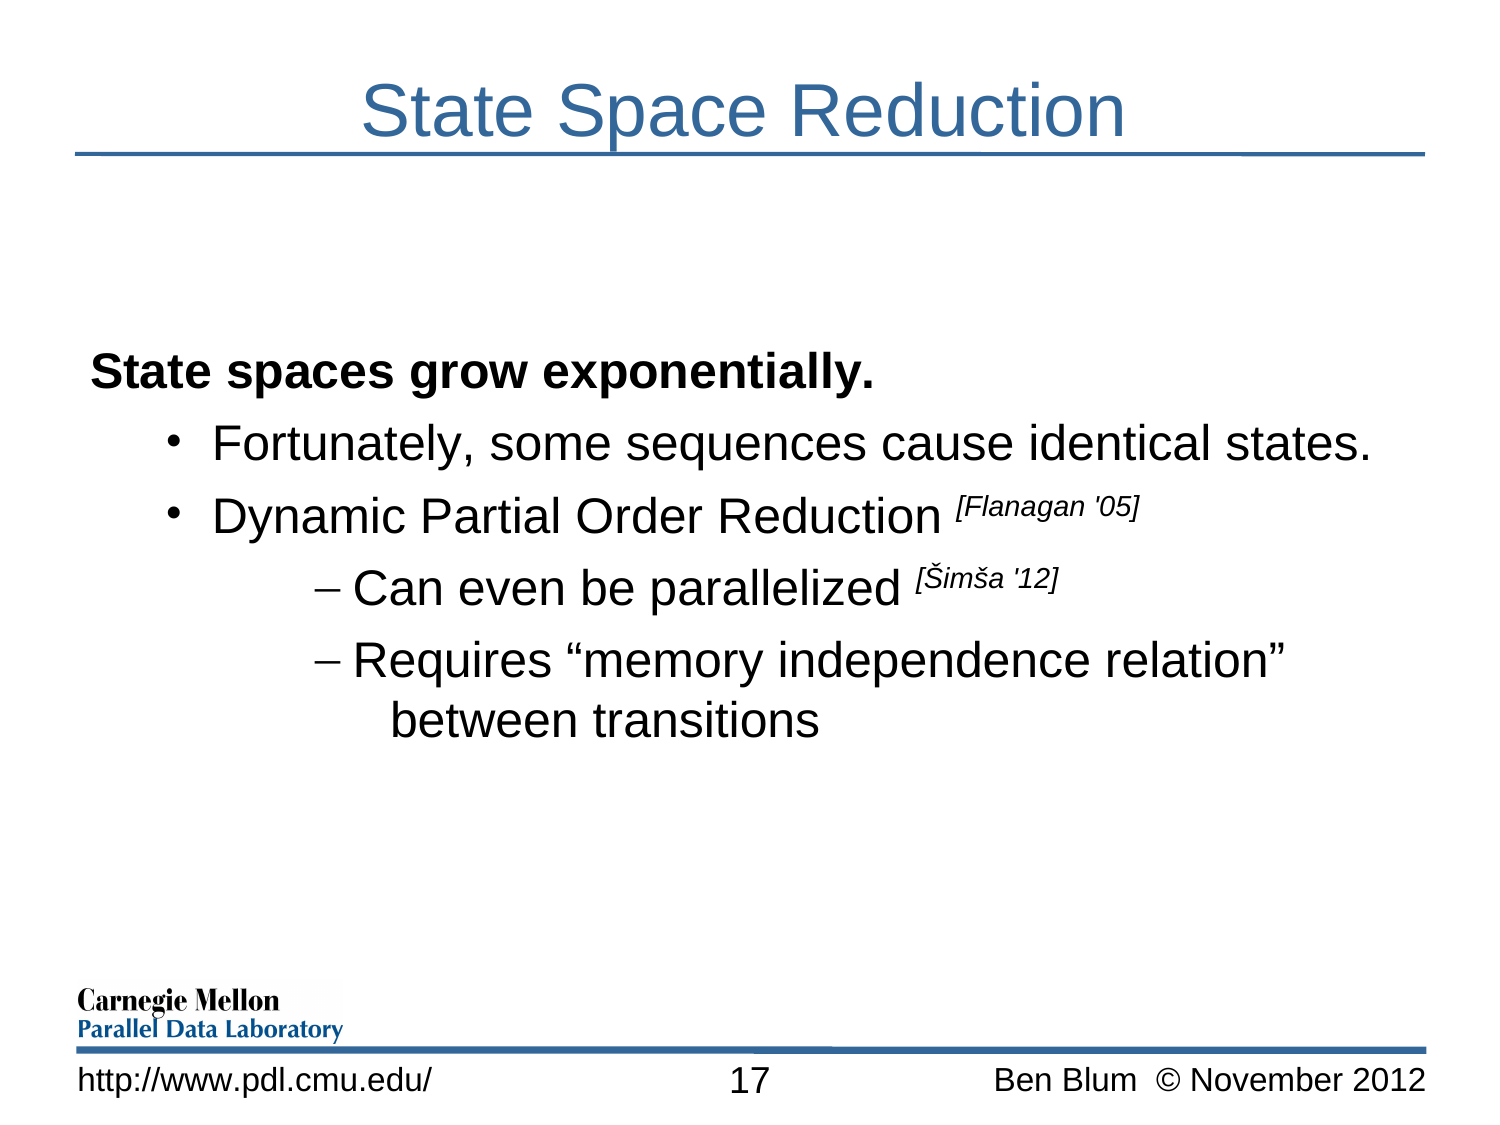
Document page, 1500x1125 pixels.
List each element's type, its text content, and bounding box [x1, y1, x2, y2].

picture [77, 979, 343, 1044]
list State spaces grow exponentially. Fortunately, some sequences cause identical states. Dynamic Partial Order Reduction [Flanagan '05] Can even be parallelized [Šimša '12] Requires “memory independence relation” between transitions [75, 187, 1426, 856]
title State Space Reduction [112, 50, 1388, 163]
